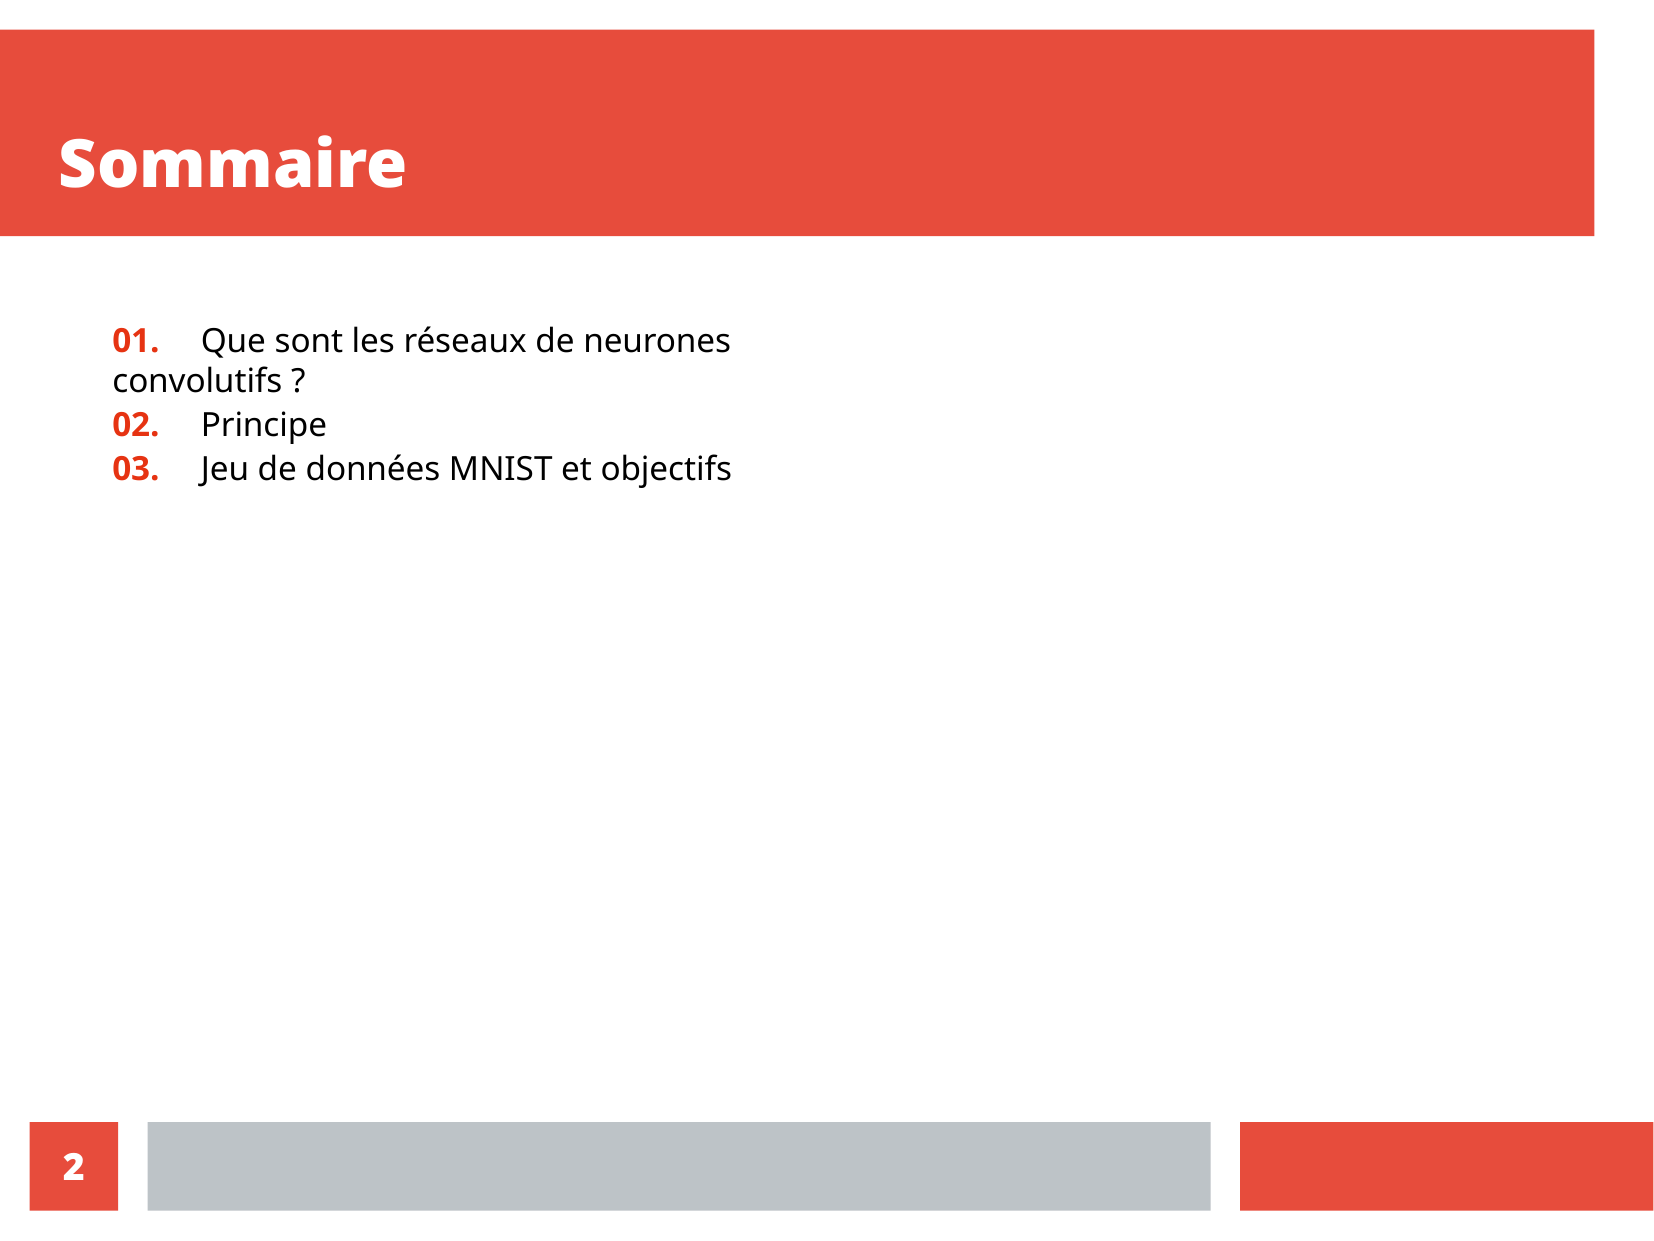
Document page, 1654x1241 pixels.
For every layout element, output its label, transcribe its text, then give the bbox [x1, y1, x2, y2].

list 01. Que sont les réseaux de neurones convolutifs ? 02. Principe 03. Jeu de données MNIST et objectifs [82, 318, 845, 861]
title Sommaire [59, 59, 1595, 207]
